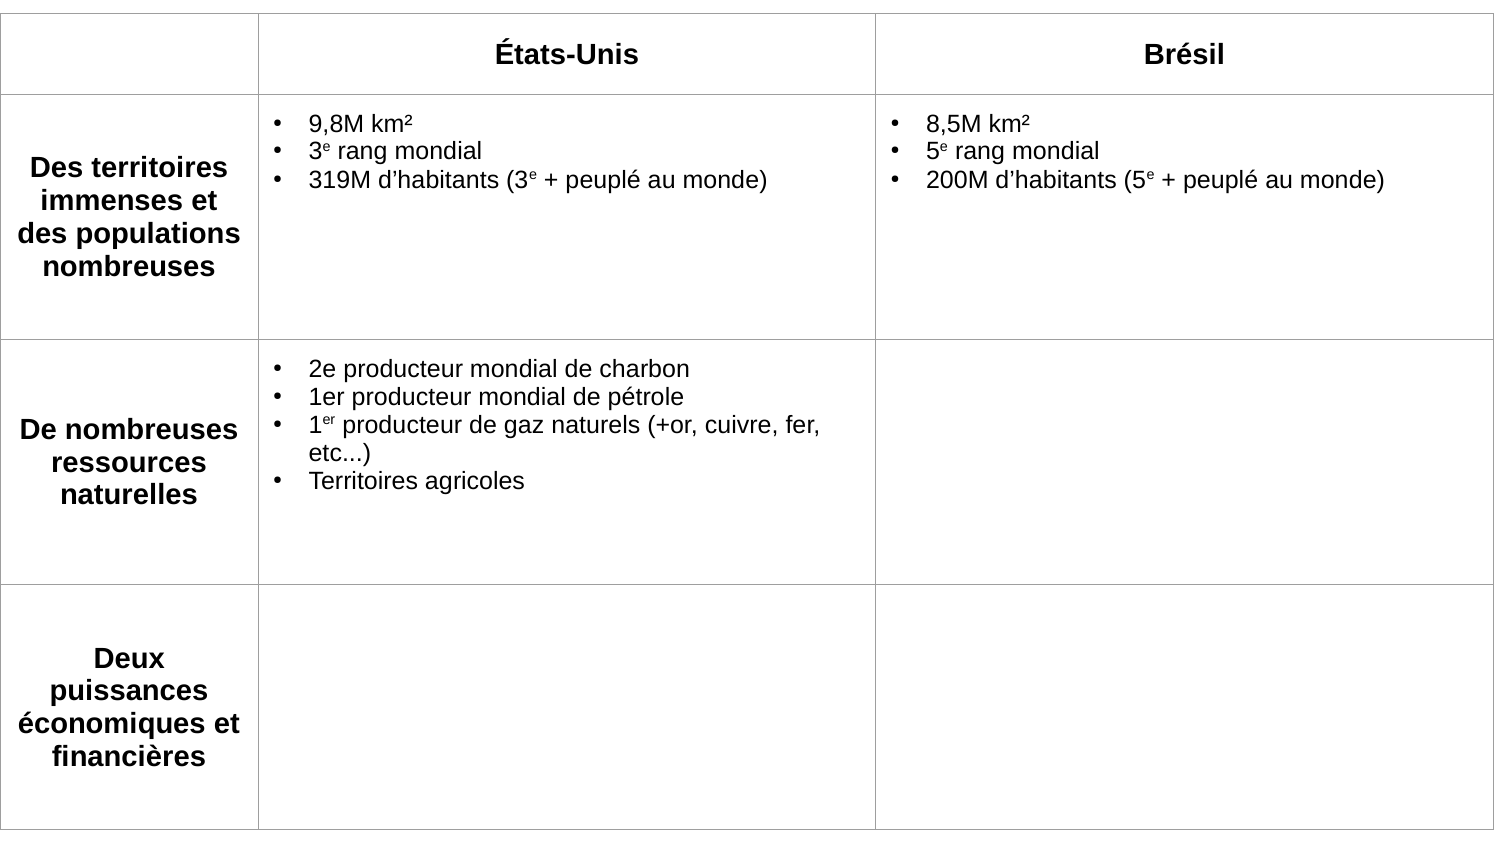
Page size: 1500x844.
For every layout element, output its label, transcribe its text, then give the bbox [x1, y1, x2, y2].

table_cell [259, 585, 875, 829]
table_cell Des territoires immenses et des populations nombreuses [1, 95, 258, 339]
table_cell De nombreuses ressources naturelles [1, 340, 258, 584]
table_cell [876, 585, 1493, 829]
table_cell Deux puissances économiques et financières [1, 585, 258, 829]
table_header Brésil [876, 14, 1493, 94]
table_header États-Unis [259, 14, 875, 94]
table_cell 8,5M km² 5e rang mondial 200M d’habitants (5e + peuplé au monde) [876, 95, 1493, 339]
table_header [1, 14, 258, 94]
table_cell 9,8M km² 3e rang mondial 319M d’habitants (3e + peuplé au monde) [259, 95, 875, 339]
table_cell [876, 340, 1493, 584]
table_cell 2e producteur mondial de charbon 1er producteur mondial de pétrole 1er producteur de gaz naturels (+or, cuivre, fer, etc...) Territoires agricoles [259, 340, 875, 584]
